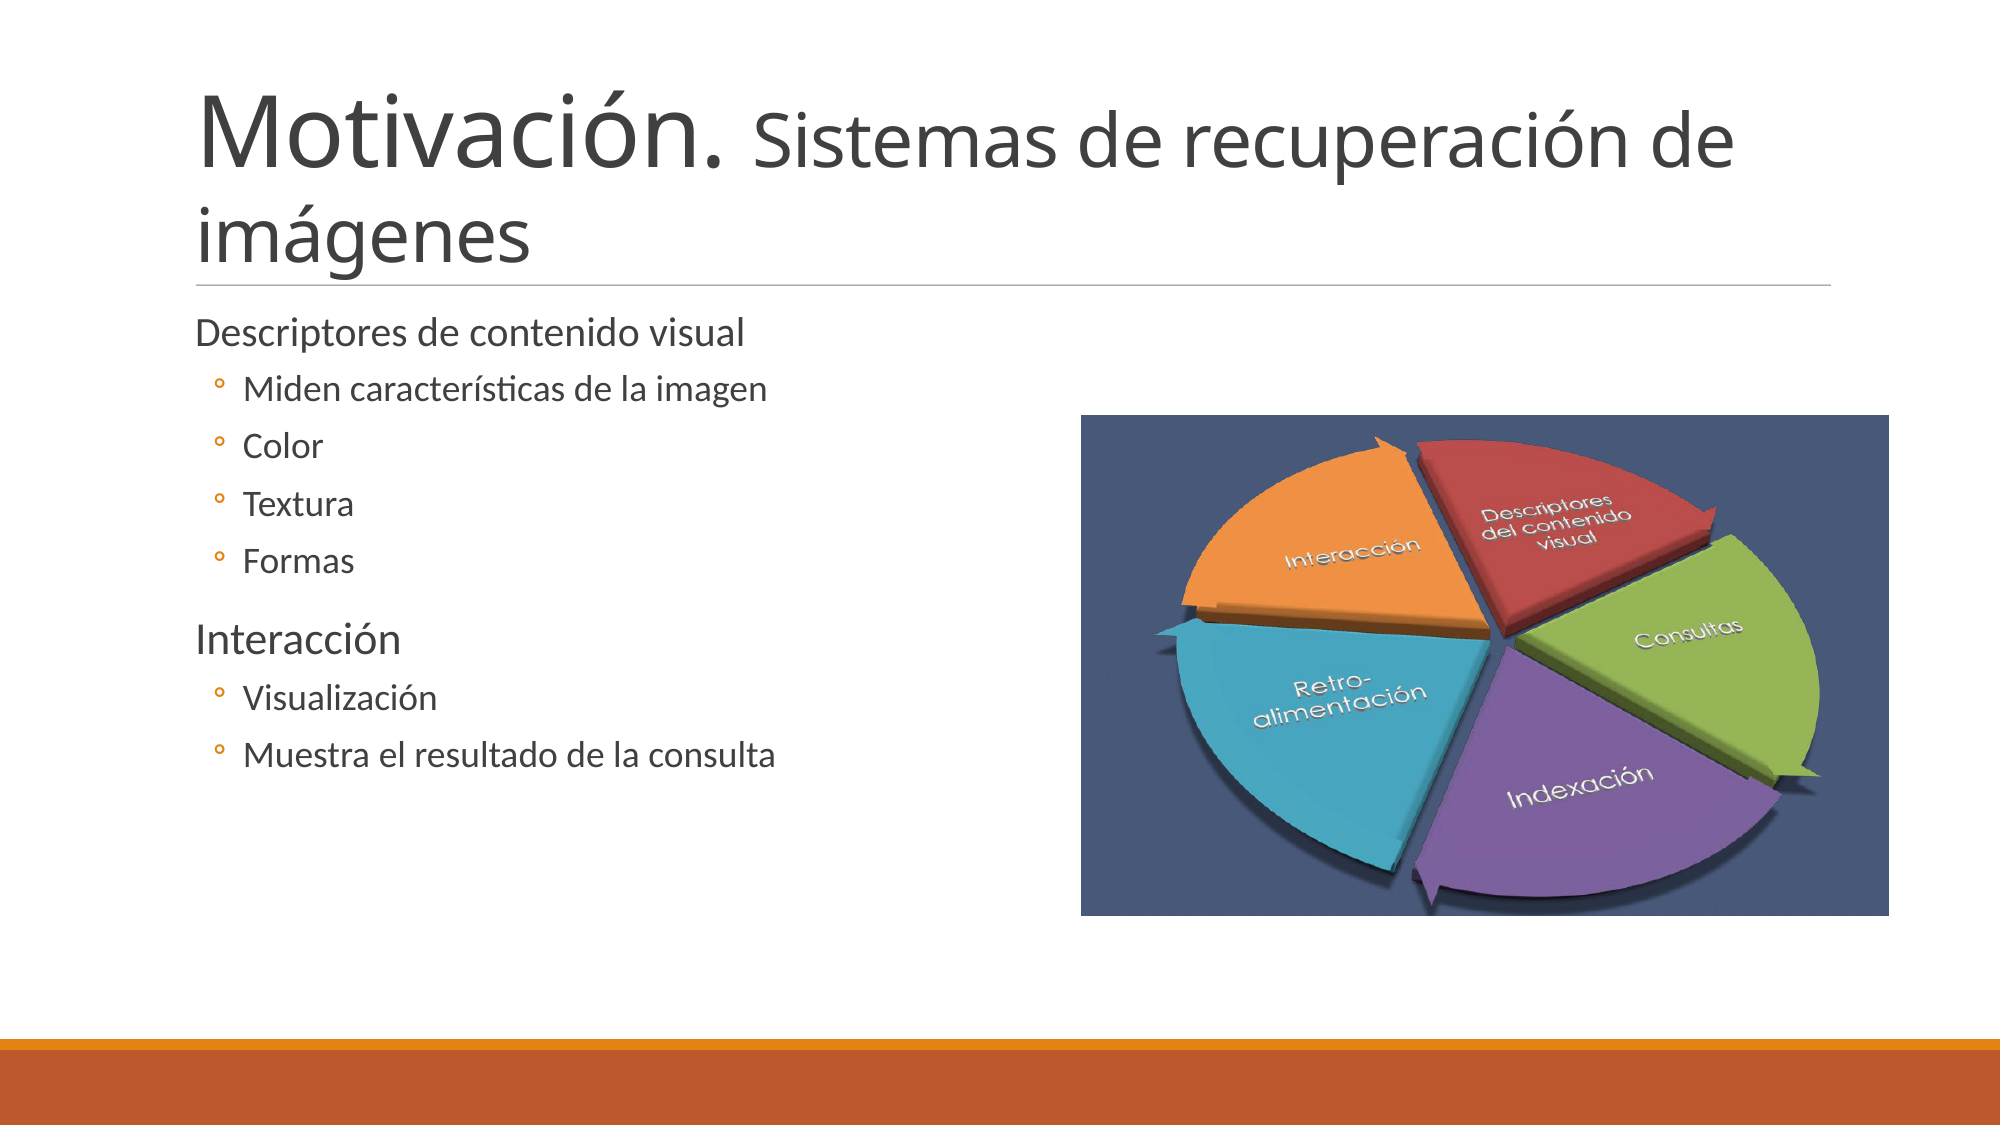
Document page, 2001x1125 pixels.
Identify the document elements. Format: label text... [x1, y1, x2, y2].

list Descriptores de contenido visual Miden características de la imagen Color Textura Formas Interacción Visualización Muestra el resultado de la consulta [180, 302, 1830, 963]
title Motivación. Sistemas de recuperación de imágenes [180, 47, 1830, 285]
picture [1081, 415, 1889, 916]
